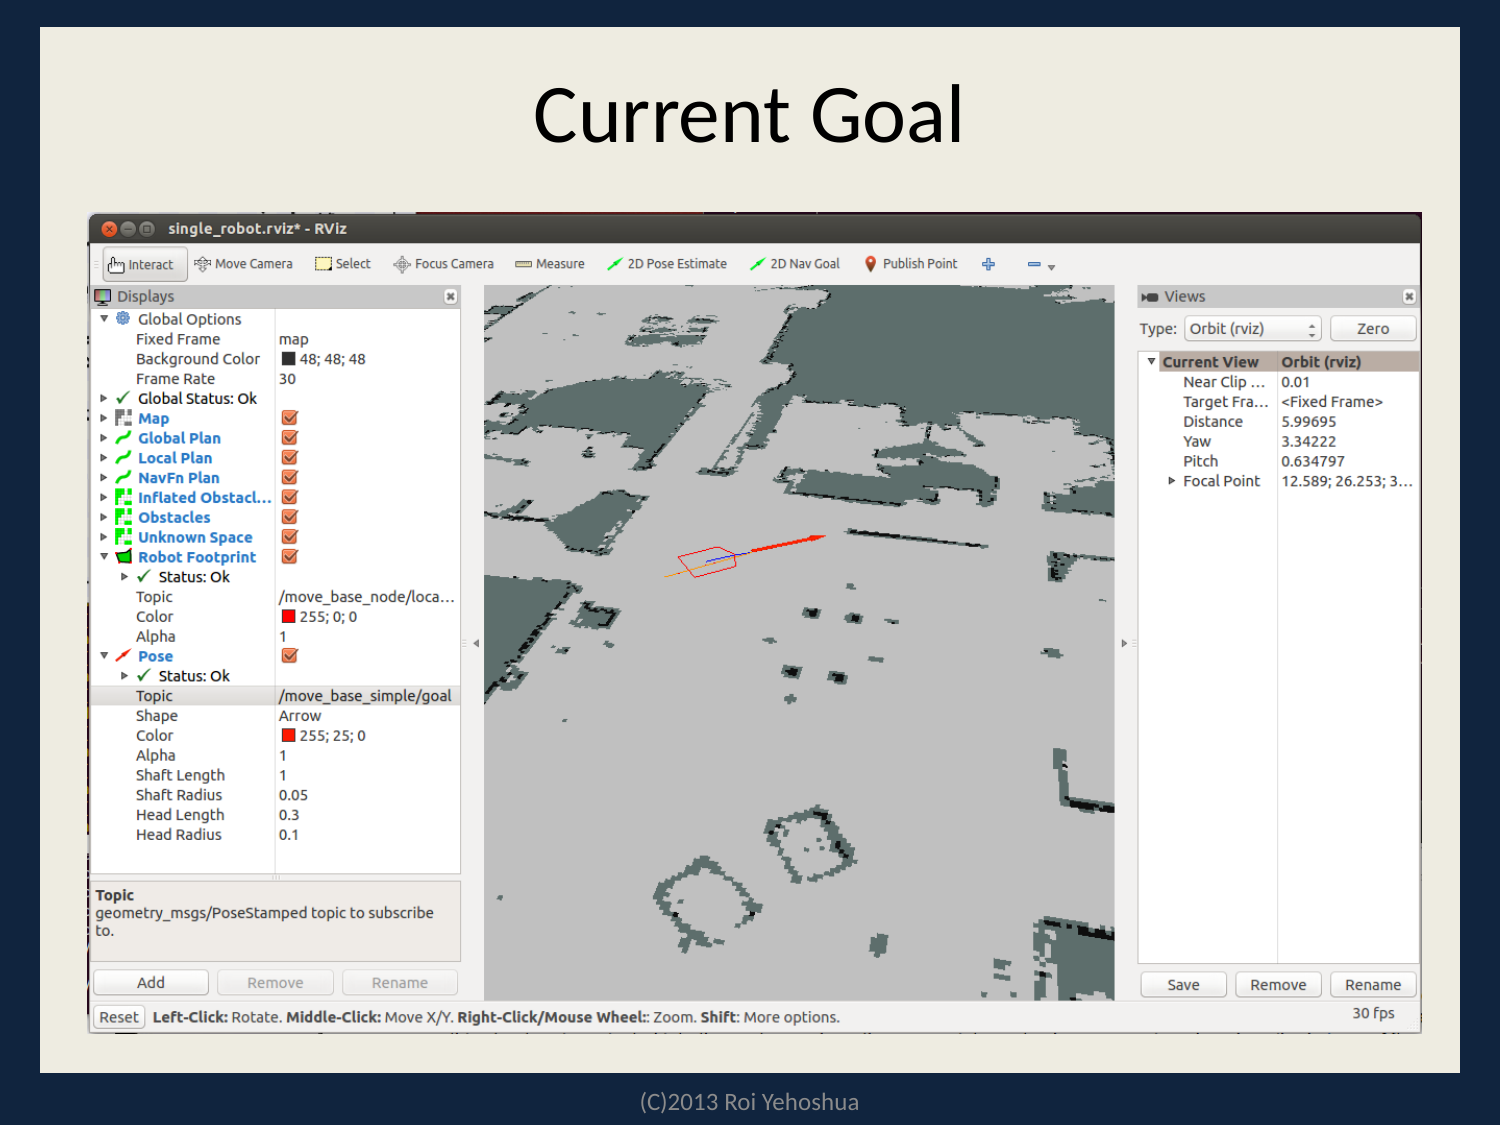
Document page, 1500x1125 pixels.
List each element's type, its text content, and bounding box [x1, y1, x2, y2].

title Current Goal [37, 31, 1463, 188]
footer (C)2013 Roi Yehoshua [512, 1074, 988, 1125]
picture [87, 212, 1422, 1034]
